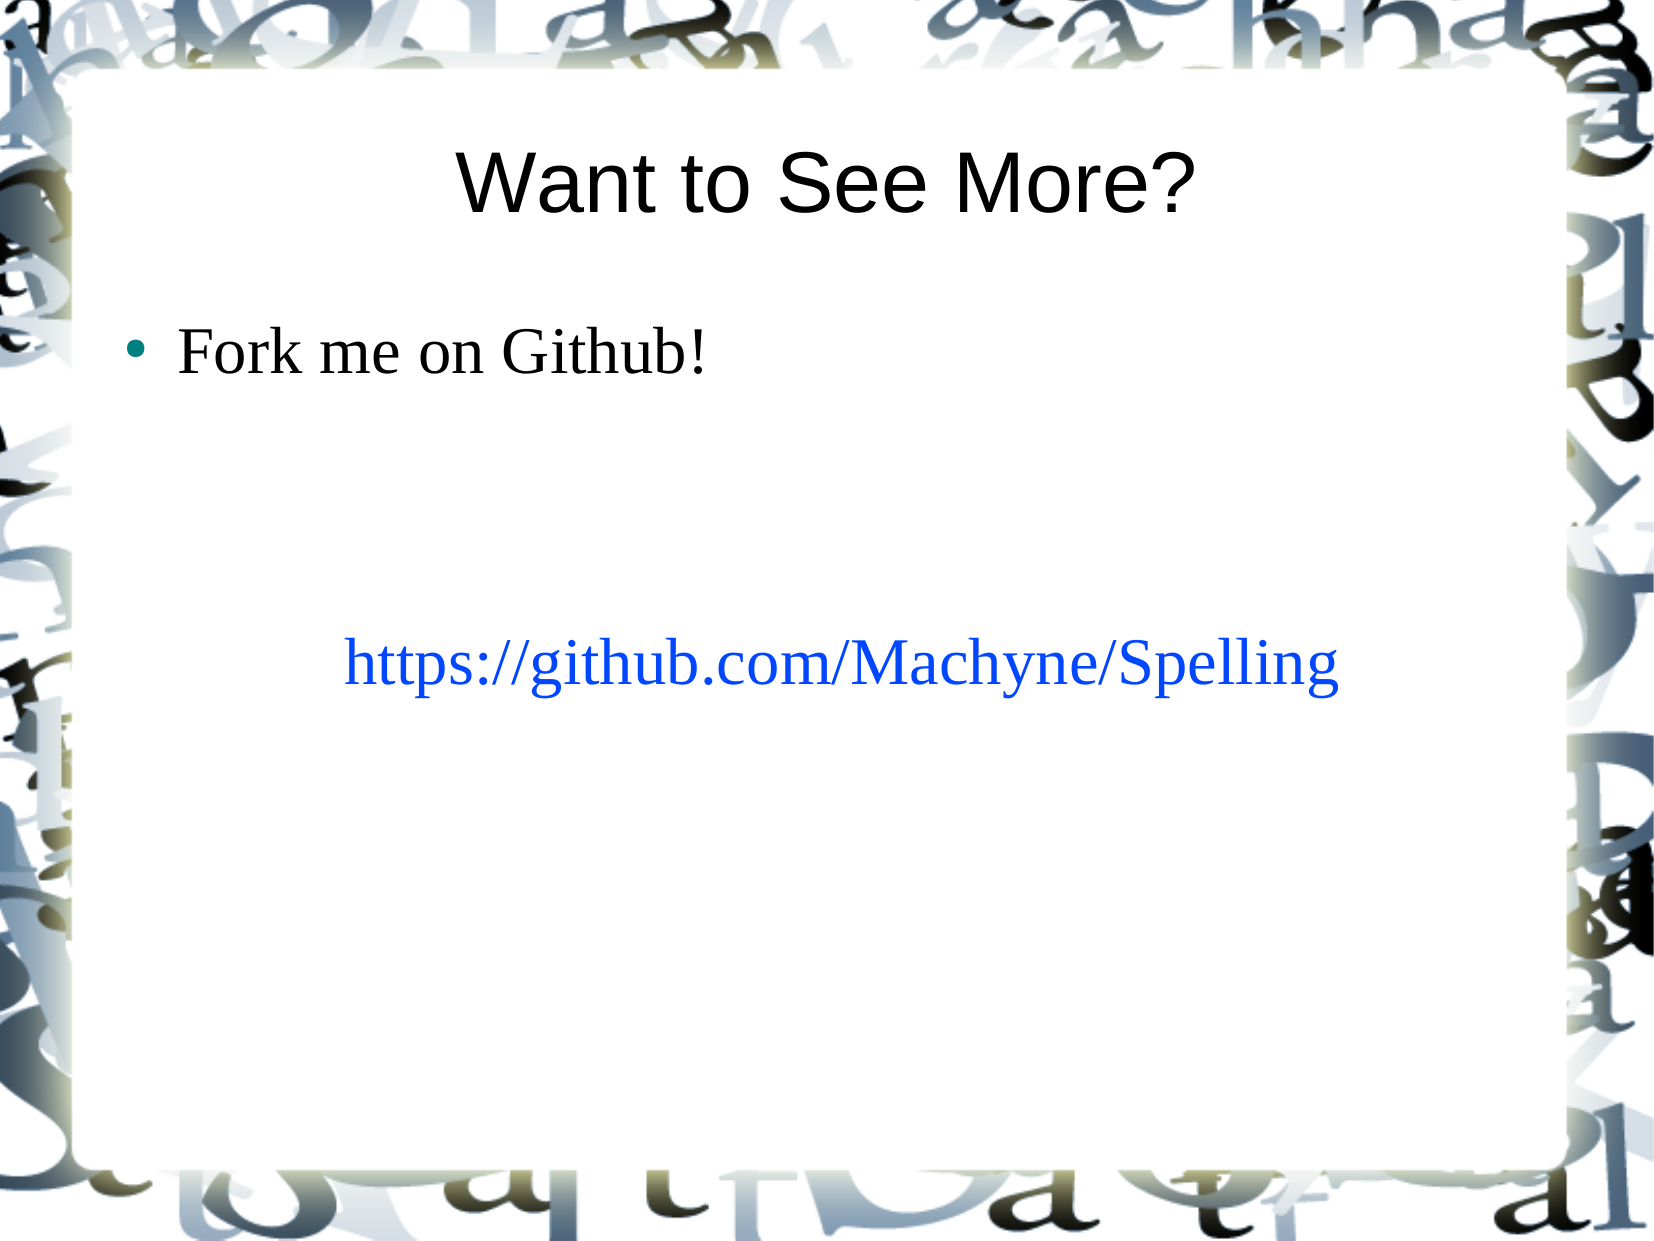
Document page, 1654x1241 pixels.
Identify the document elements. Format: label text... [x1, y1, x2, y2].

list Fork me on Github! https://github.com/Machyne/Spelling [106, 313, 1530, 1034]
picture [0, 0, 1654, 1241]
title Want to See More? [82, 78, 1571, 287]
